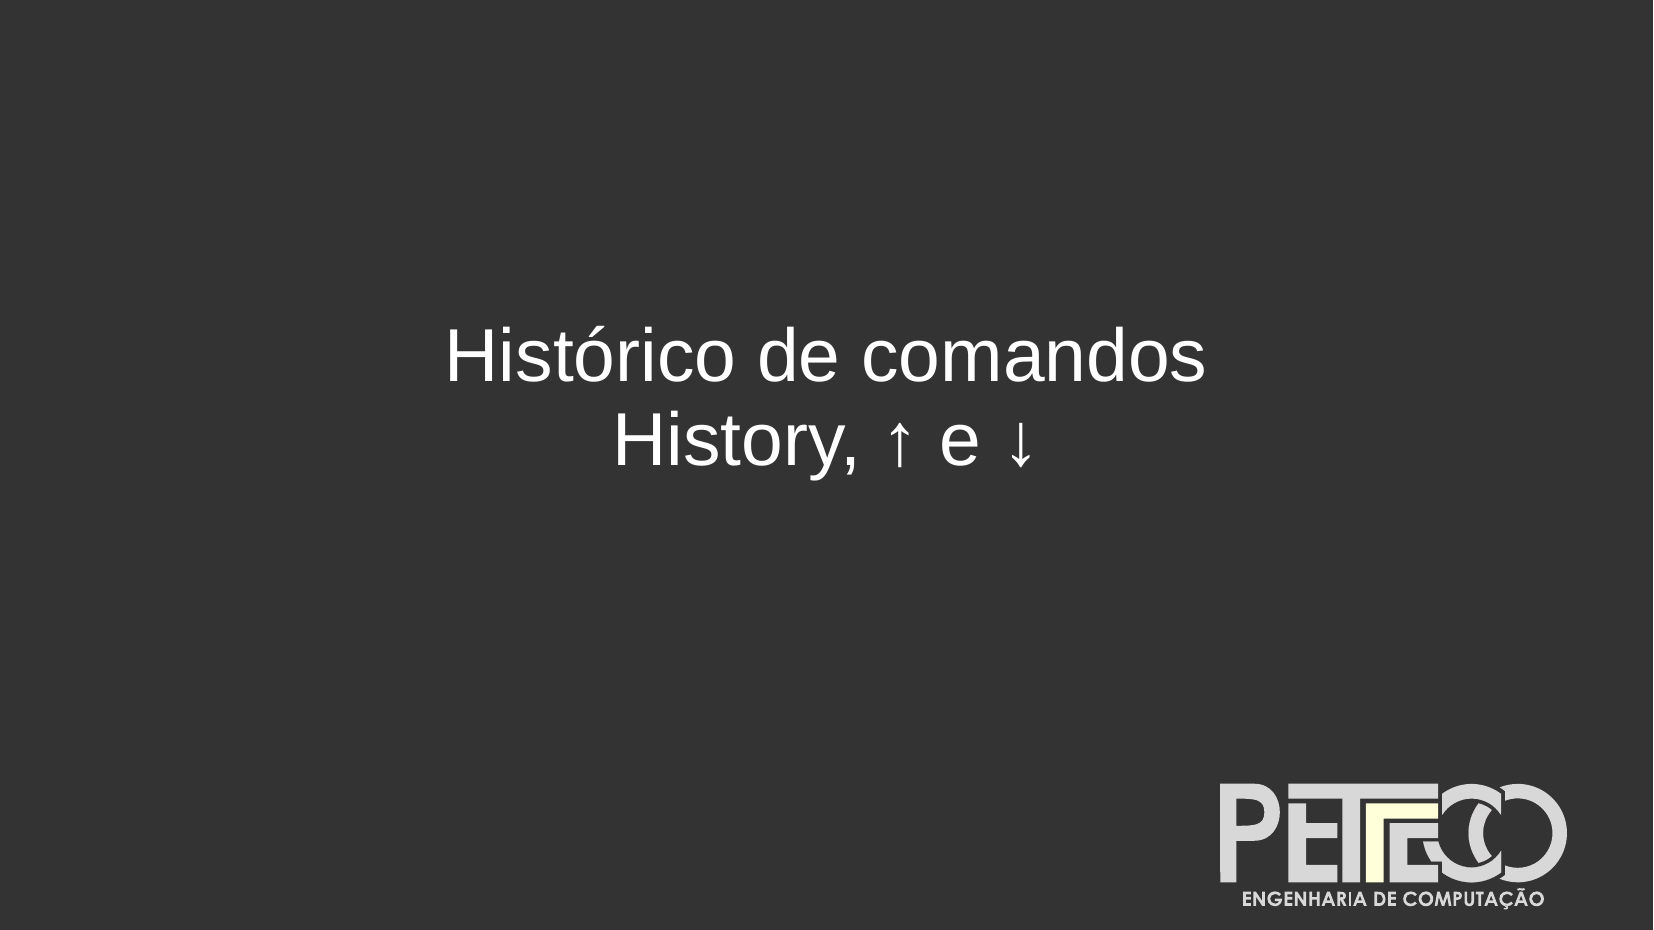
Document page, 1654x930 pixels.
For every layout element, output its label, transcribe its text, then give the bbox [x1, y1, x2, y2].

subtitle Histórico de comandos History, ↑ e ↓ [82, 37, 1571, 757]
